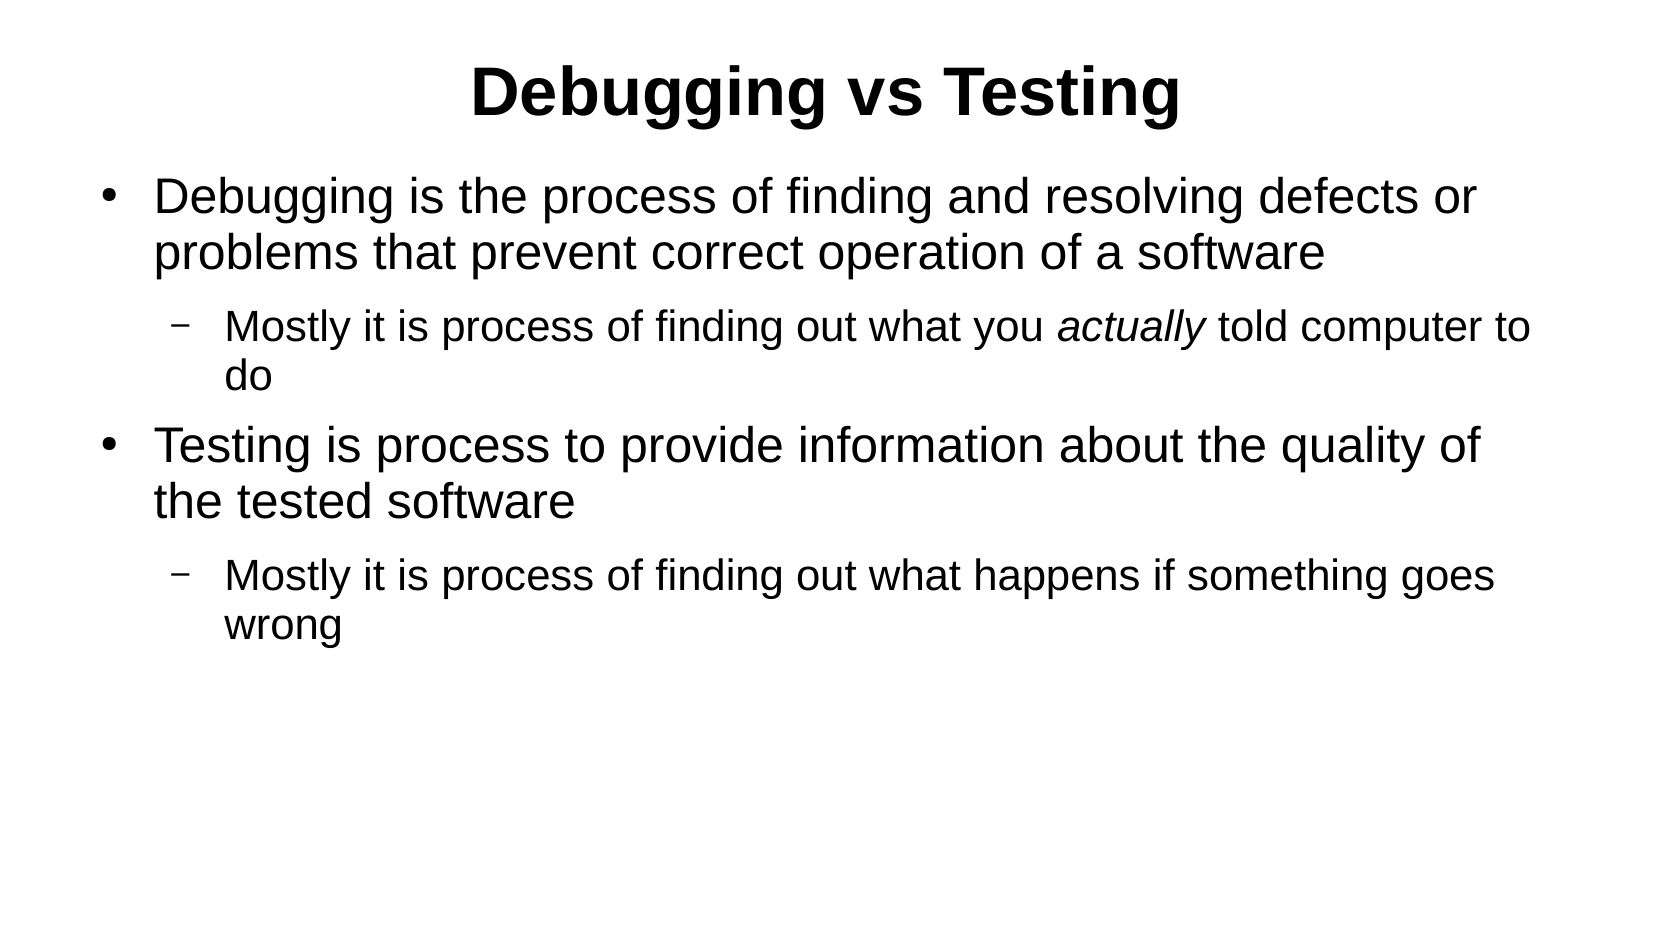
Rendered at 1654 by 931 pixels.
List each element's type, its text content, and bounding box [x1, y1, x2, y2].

list Debugging is the process of finding and resolving defects or problems that prevent correct operation of a software Mostly it is process of finding out what you actually told computer to do Testing is process to provide information about the quality of the tested software Mostly it is process of finding out what happens if something goes wrong [82, 168, 1538, 889]
title Debugging vs Testing [82, 37, 1571, 147]
